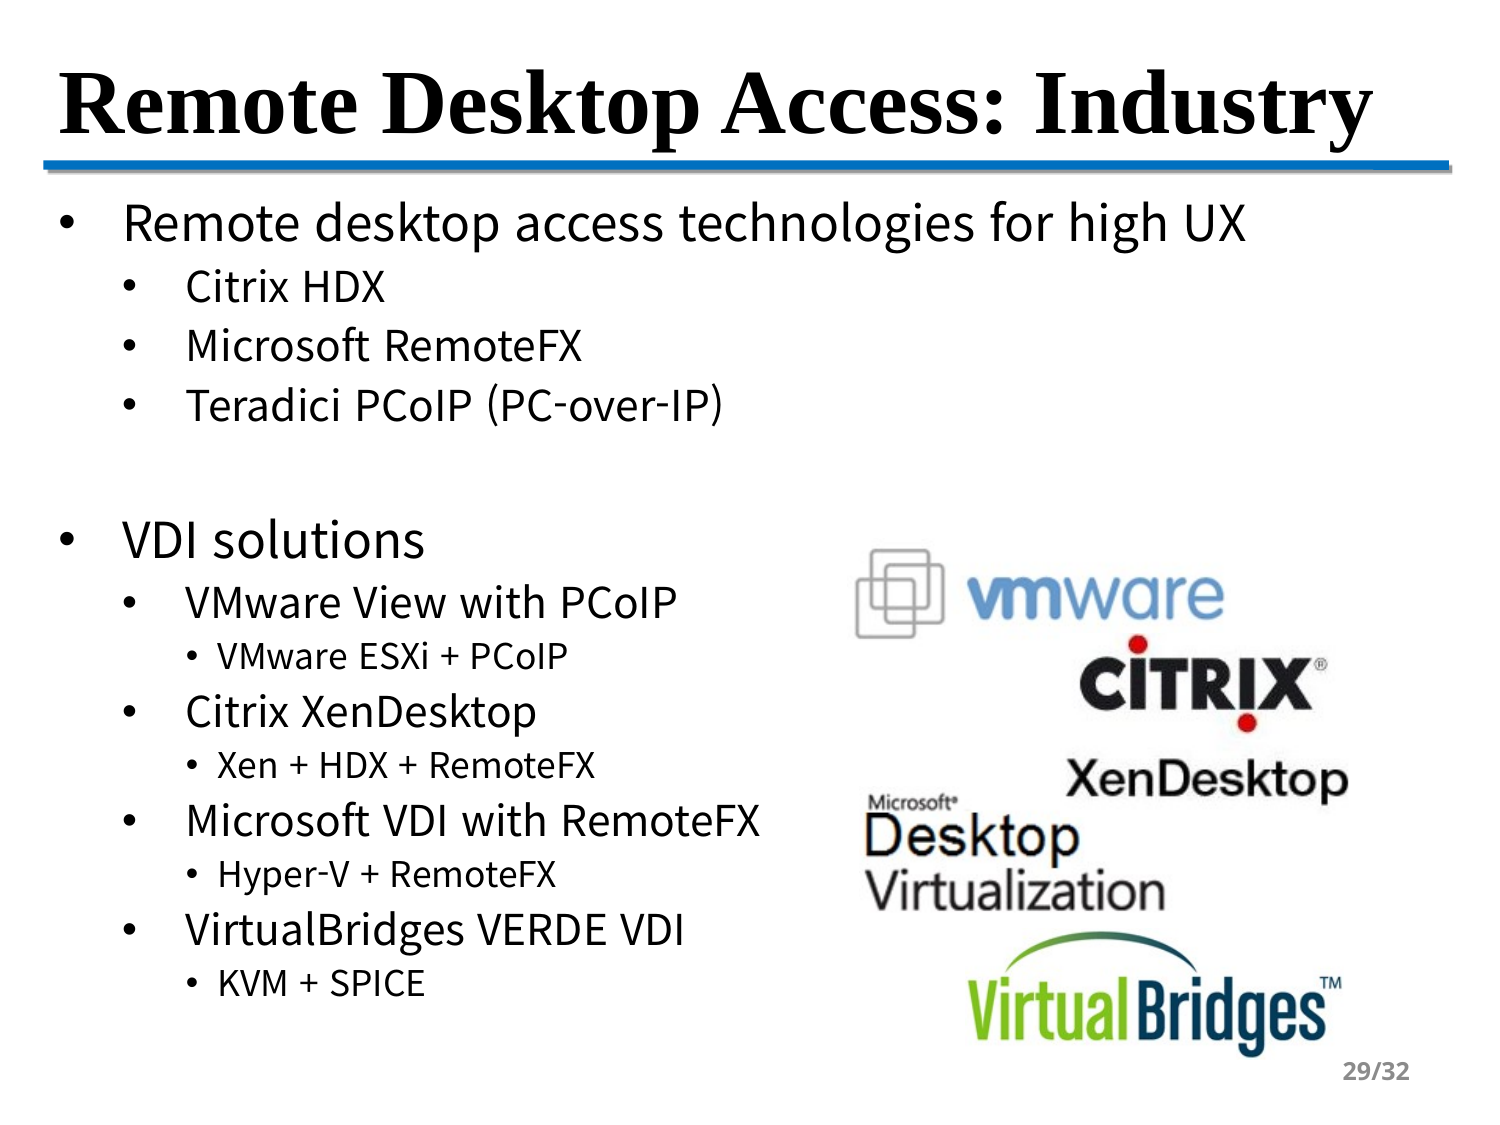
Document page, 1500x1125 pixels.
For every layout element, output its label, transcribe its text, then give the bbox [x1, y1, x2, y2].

picture [965, 928, 1344, 1060]
picture [847, 538, 1353, 919]
title Remote Desktop Access: Industry [43, 21, 1449, 173]
list Remote desktop access technologies for high UX Citrix HDX Microsoft RemoteFX Teradici PCoIP (PC-over-IP) VDI solutions VMware View with PCoIP VMware ESXi + PCoIP Citrix XenDesktop Xen + HDX + RemoteFX Microsoft VDI with RemoteFX Hyper-V + RemoteFX VirtualBridges VERDE VDI KVM + SPICE [43, 184, 1449, 1012]
slide_number <number>/32 [1074, 1042, 1425, 1103]
